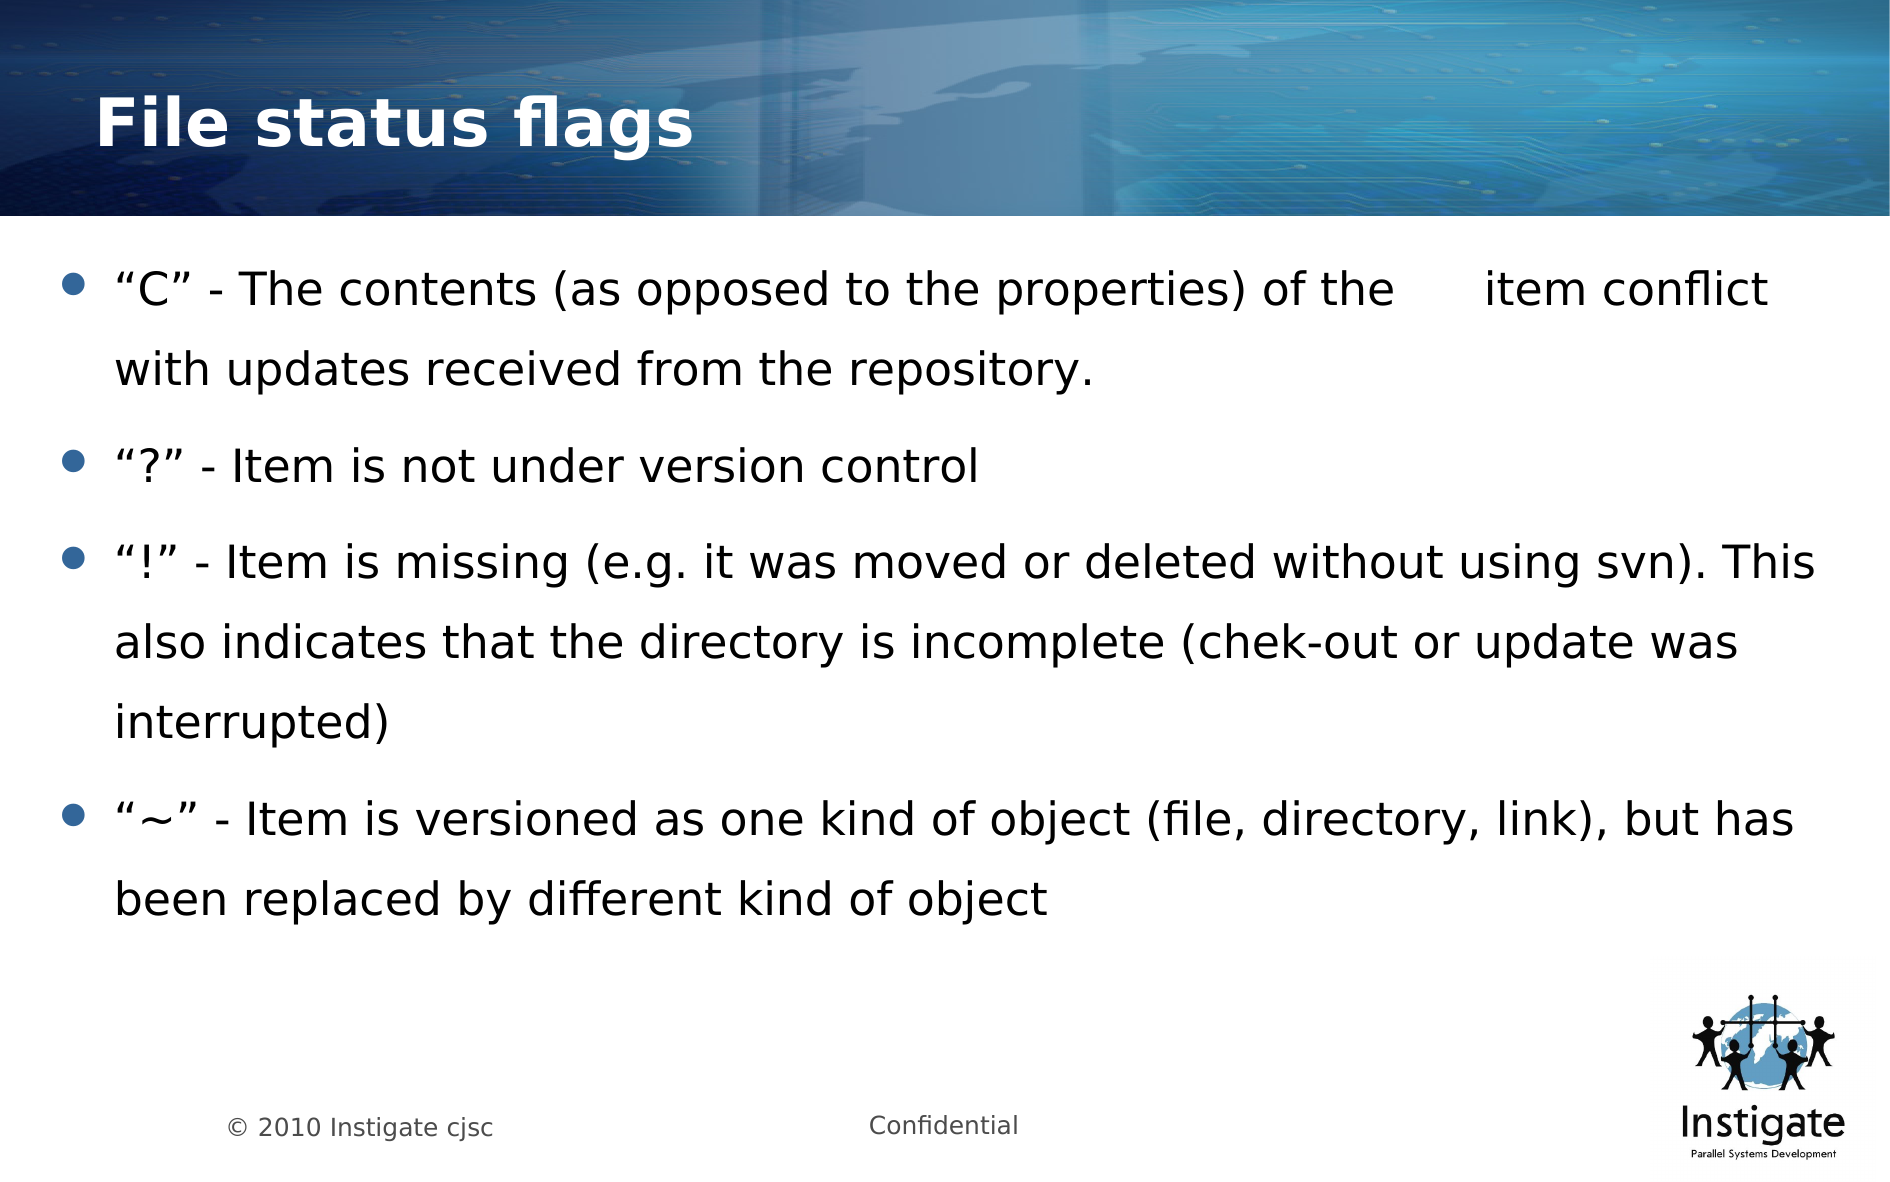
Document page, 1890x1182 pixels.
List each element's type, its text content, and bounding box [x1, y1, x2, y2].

title File status flags [94, 54, 1793, 210]
picture [1650, 956, 1876, 1182]
picture [0, 0, 1890, 216]
list “C” - The contents (as opposed to the properties) of the item conflict with updates received from the repository. “?” - Item is not under version control “!” - Item is missing (e.g. it was moved or deleted without using svn). This also indicates that the directory is incomplete (chek-out or update was interrupted) “~” - Item is versioned as one kind of object (file, directory, link), but has been replaced by different kind of object [59, 236, 1831, 1004]
